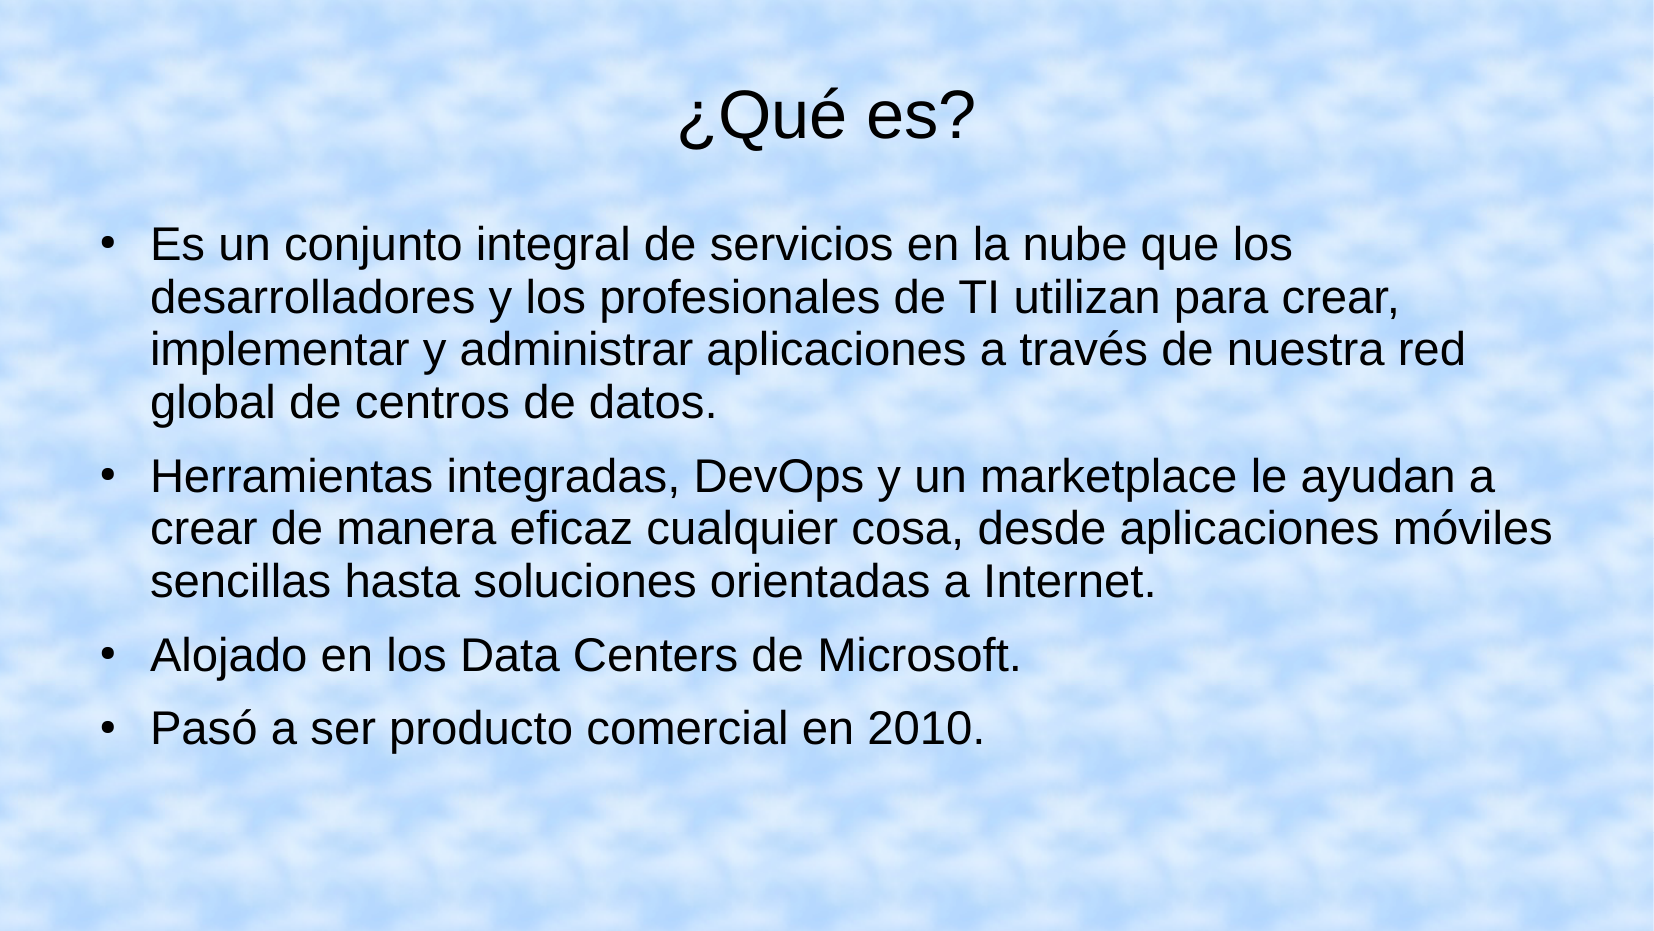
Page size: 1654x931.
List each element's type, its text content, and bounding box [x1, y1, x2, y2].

title ¿Qué es? [82, 36, 1571, 193]
list Es un conjunto integral de servicios en la nube que los desarrolladores y los profesionales de TI utilizan para crear, implementar y administrar aplicaciones a través de nuestra red global de centros de datos. Herramientas integradas, DevOps y un marketplace le ayudan a crear de manera eficaz cualquier cosa, desde aplicaciones móviles sencillas hasta soluciones orientadas a Internet. Alojado en los Data Centers de Microsoft. Pasó a ser producto comercial en 2010. [82, 217, 1571, 757]
picture [0, 0, 1654, 931]
